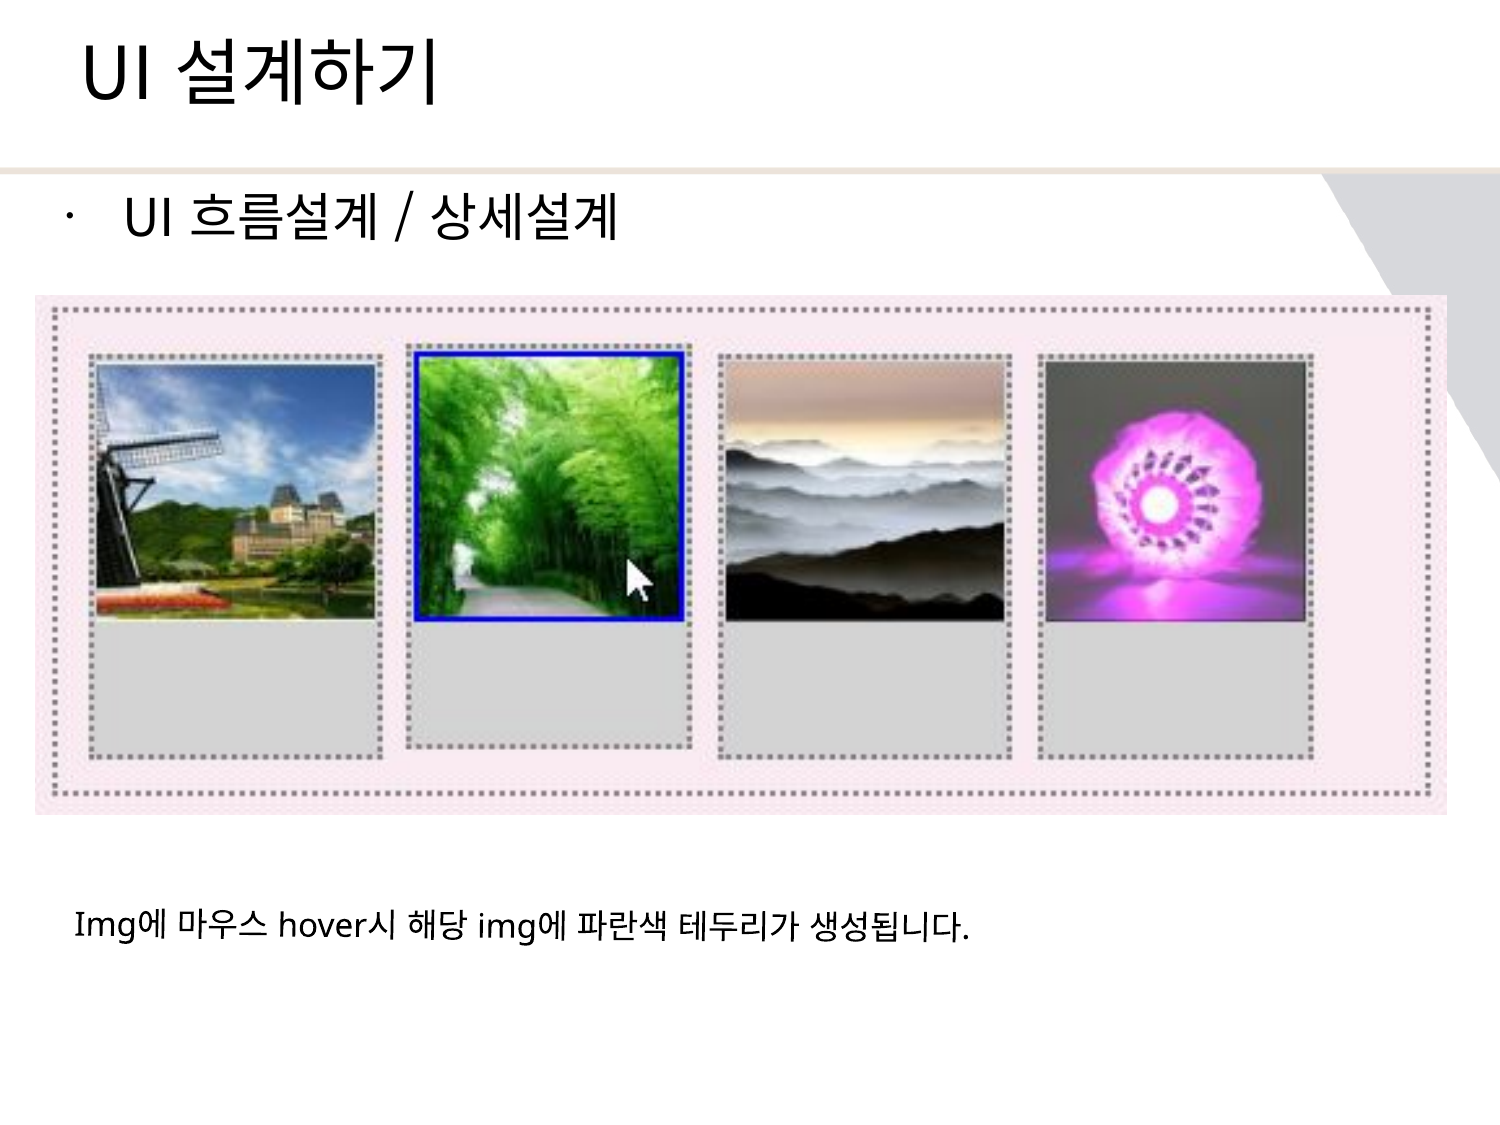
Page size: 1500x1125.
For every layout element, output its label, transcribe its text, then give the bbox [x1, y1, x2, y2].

title UI 설계하기 [64, 19, 1322, 151]
picture [0, 0, 1500, 1125]
list UI 흐름설계 / 상세설계 [50, 177, 1442, 1114]
